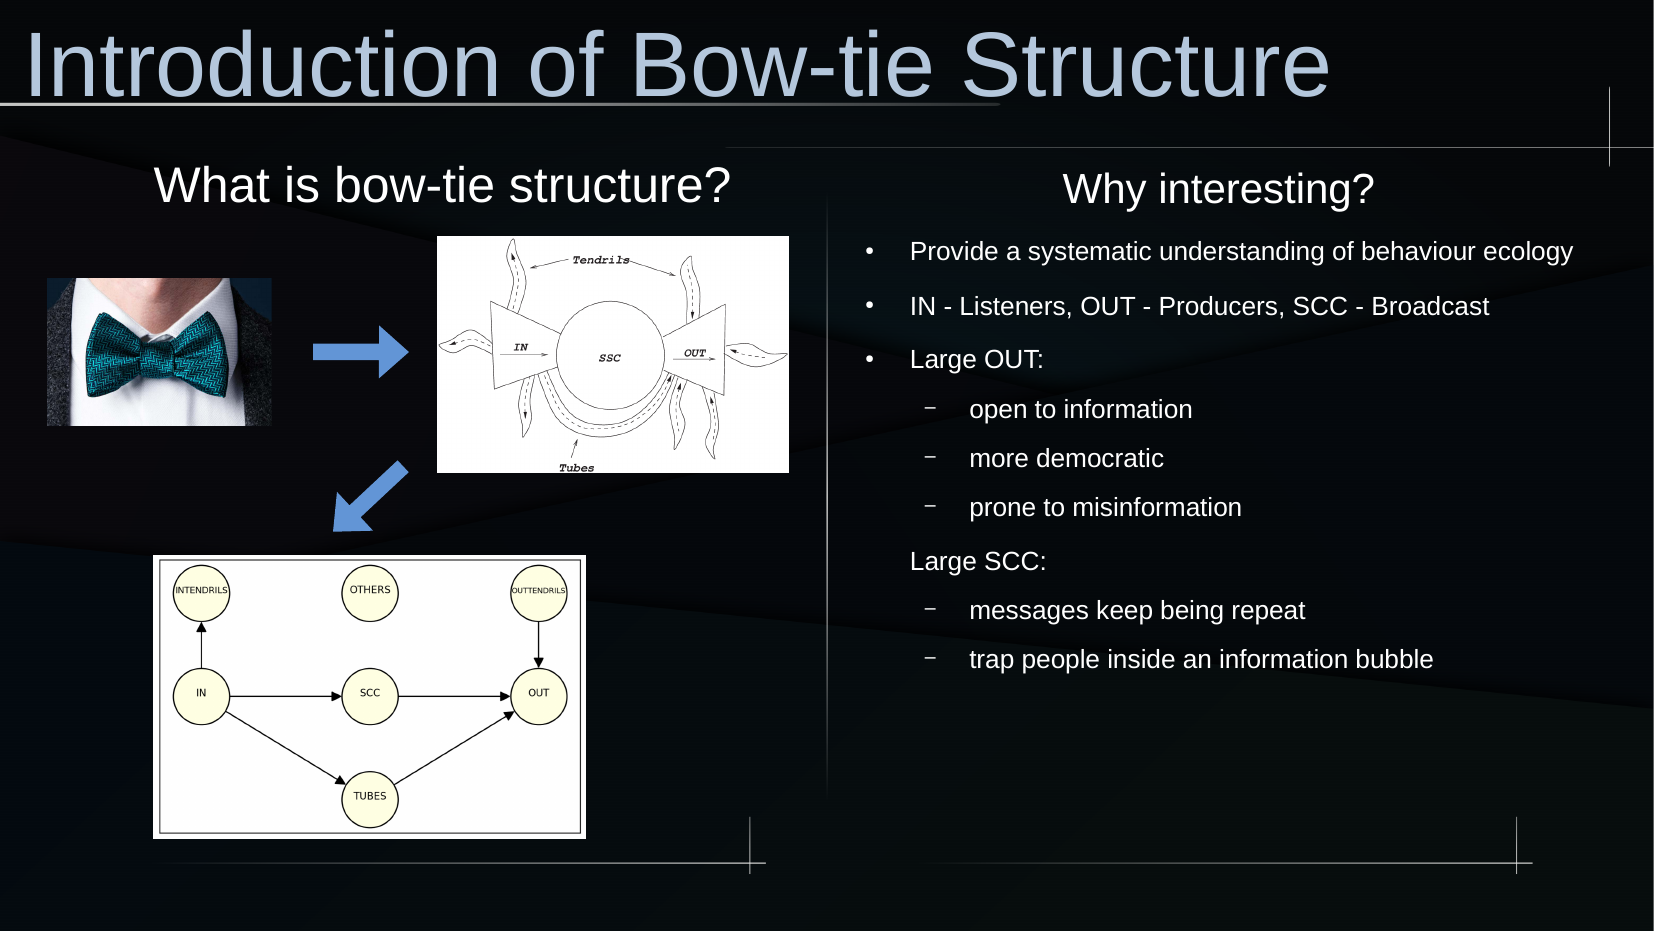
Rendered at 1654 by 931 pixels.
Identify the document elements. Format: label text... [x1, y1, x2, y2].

list What is bow-tie structure? [82, 157, 809, 697]
picture [0, 0, 1654, 931]
list Why interesting? Provide a systematic understanding of behaviour ecology IN - Listeners, OUT - Producers, SCC - Broadcast Large OUT: open to information more democratic prone to misinformation Large SCC: messages keep being repeat trap people inside an information bubble [850, 165, 1577, 705]
title Introduction of Bow-tie Structure [23, 11, 1589, 119]
